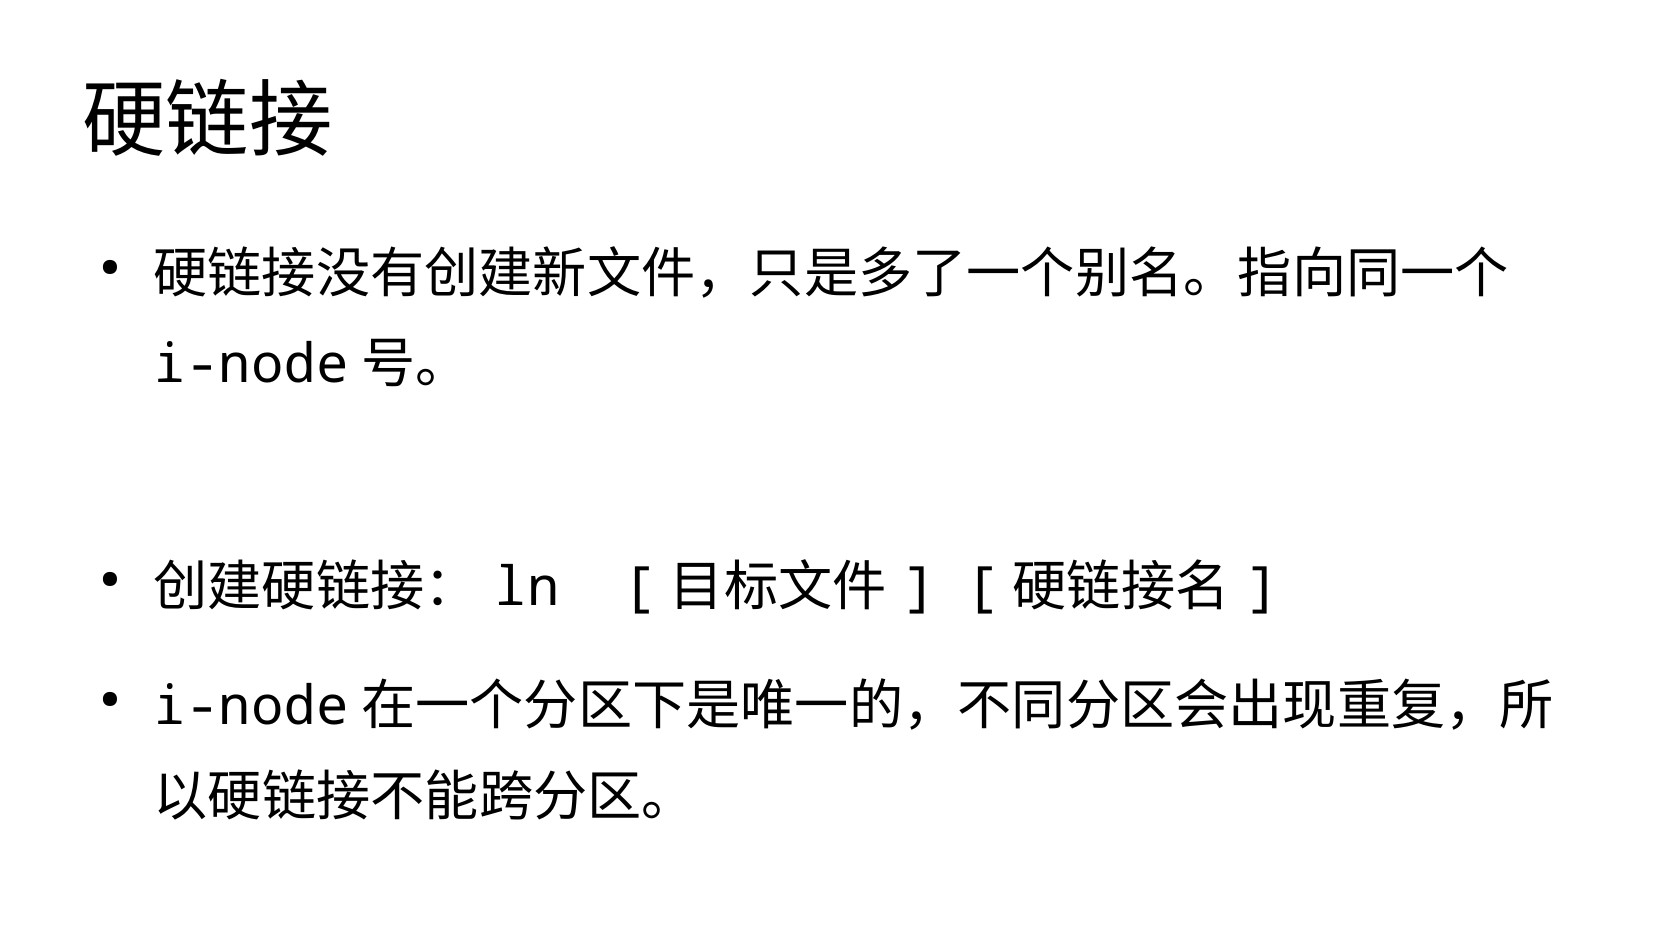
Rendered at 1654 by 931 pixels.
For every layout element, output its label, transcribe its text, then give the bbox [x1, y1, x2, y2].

list 硬链接没有创建新文件，只是多了一个别名。指向同一个i-node号。 创建硬链接：ln [目标文件] [硬链接名] i-node在一个分区下是唯一的，不同分区会出现重复，所以硬链接不能跨分区。 [82, 217, 1571, 851]
title 硬链接 [82, 37, 1571, 189]
